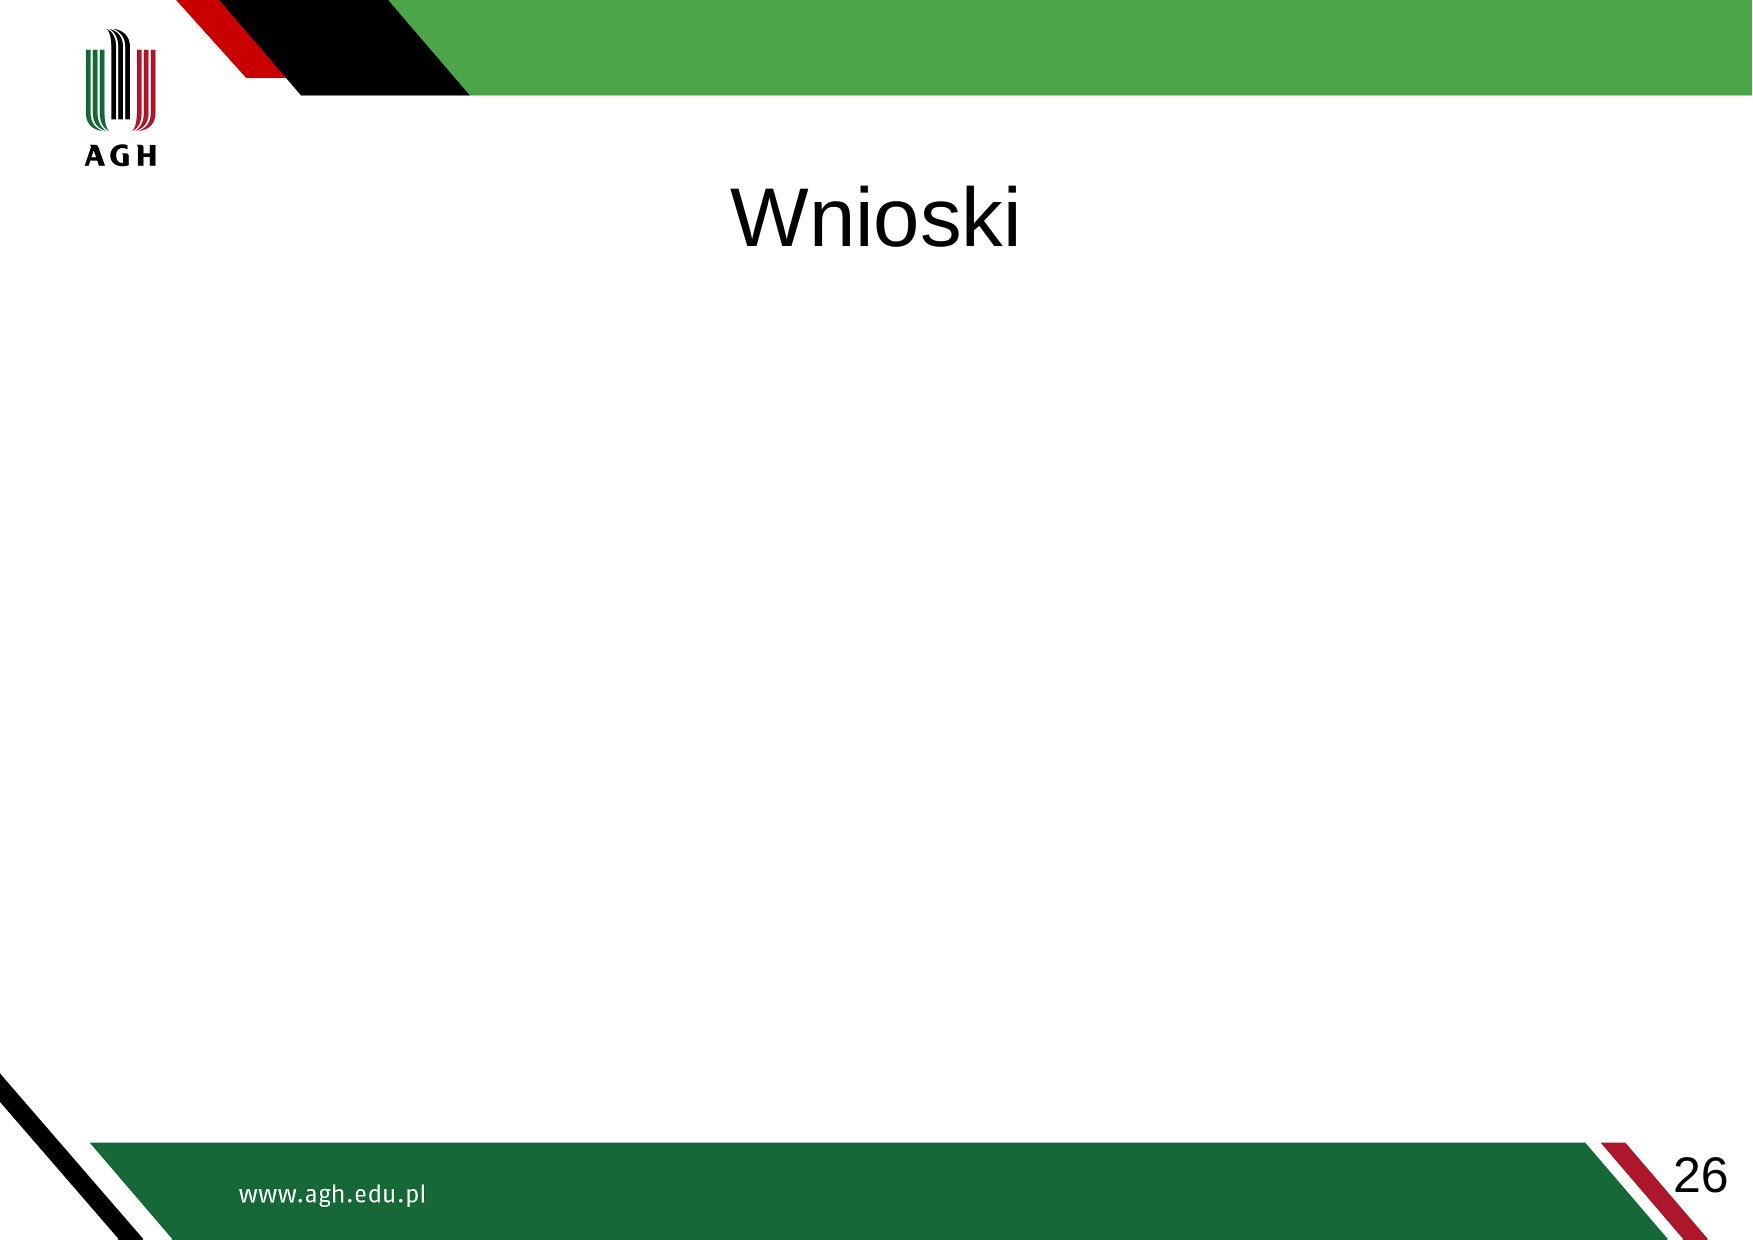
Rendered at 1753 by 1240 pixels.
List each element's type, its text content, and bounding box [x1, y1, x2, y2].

picture [0, 0, 1753, 1240]
title Wnioski [131, 110, 1622, 317]
